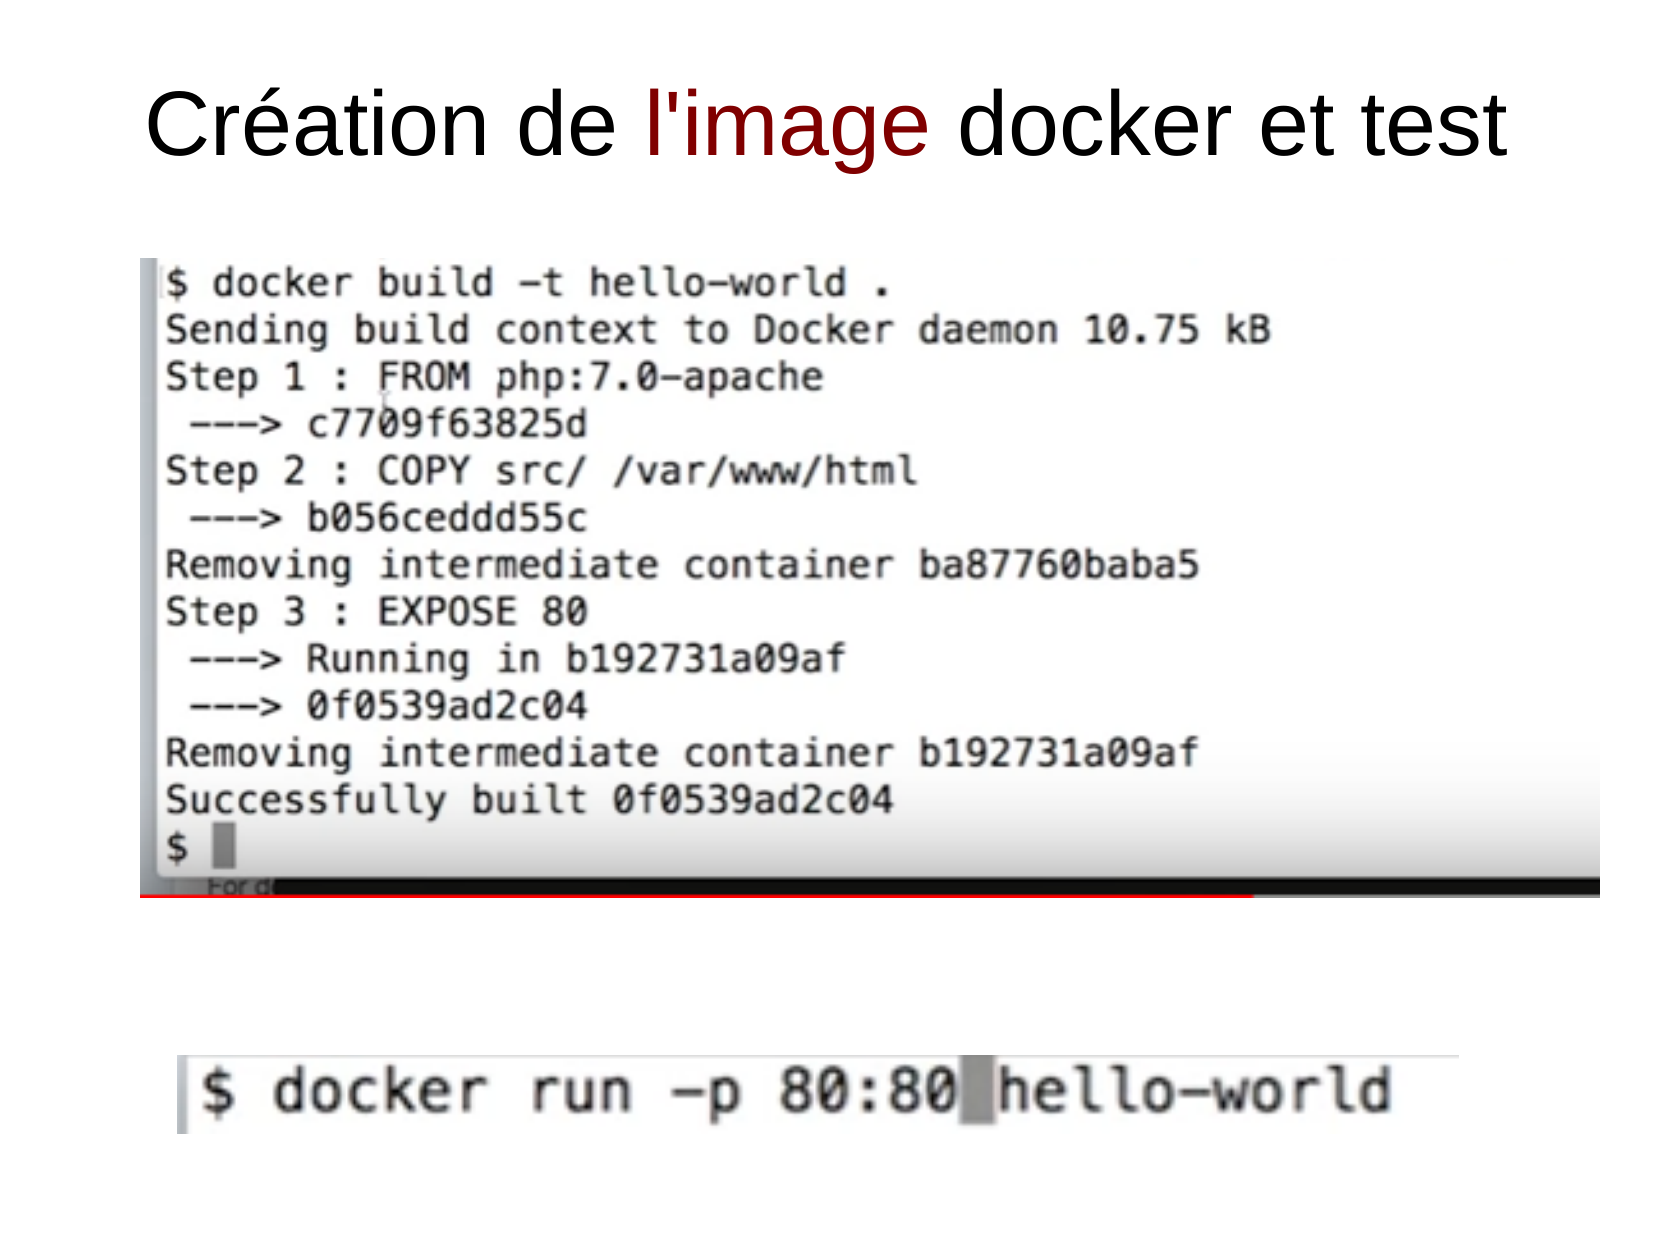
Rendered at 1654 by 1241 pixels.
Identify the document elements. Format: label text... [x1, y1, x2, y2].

picture [177, 1055, 1459, 1134]
title Création de l'image docker et test [82, 35, 1571, 213]
picture [140, 258, 1600, 898]
